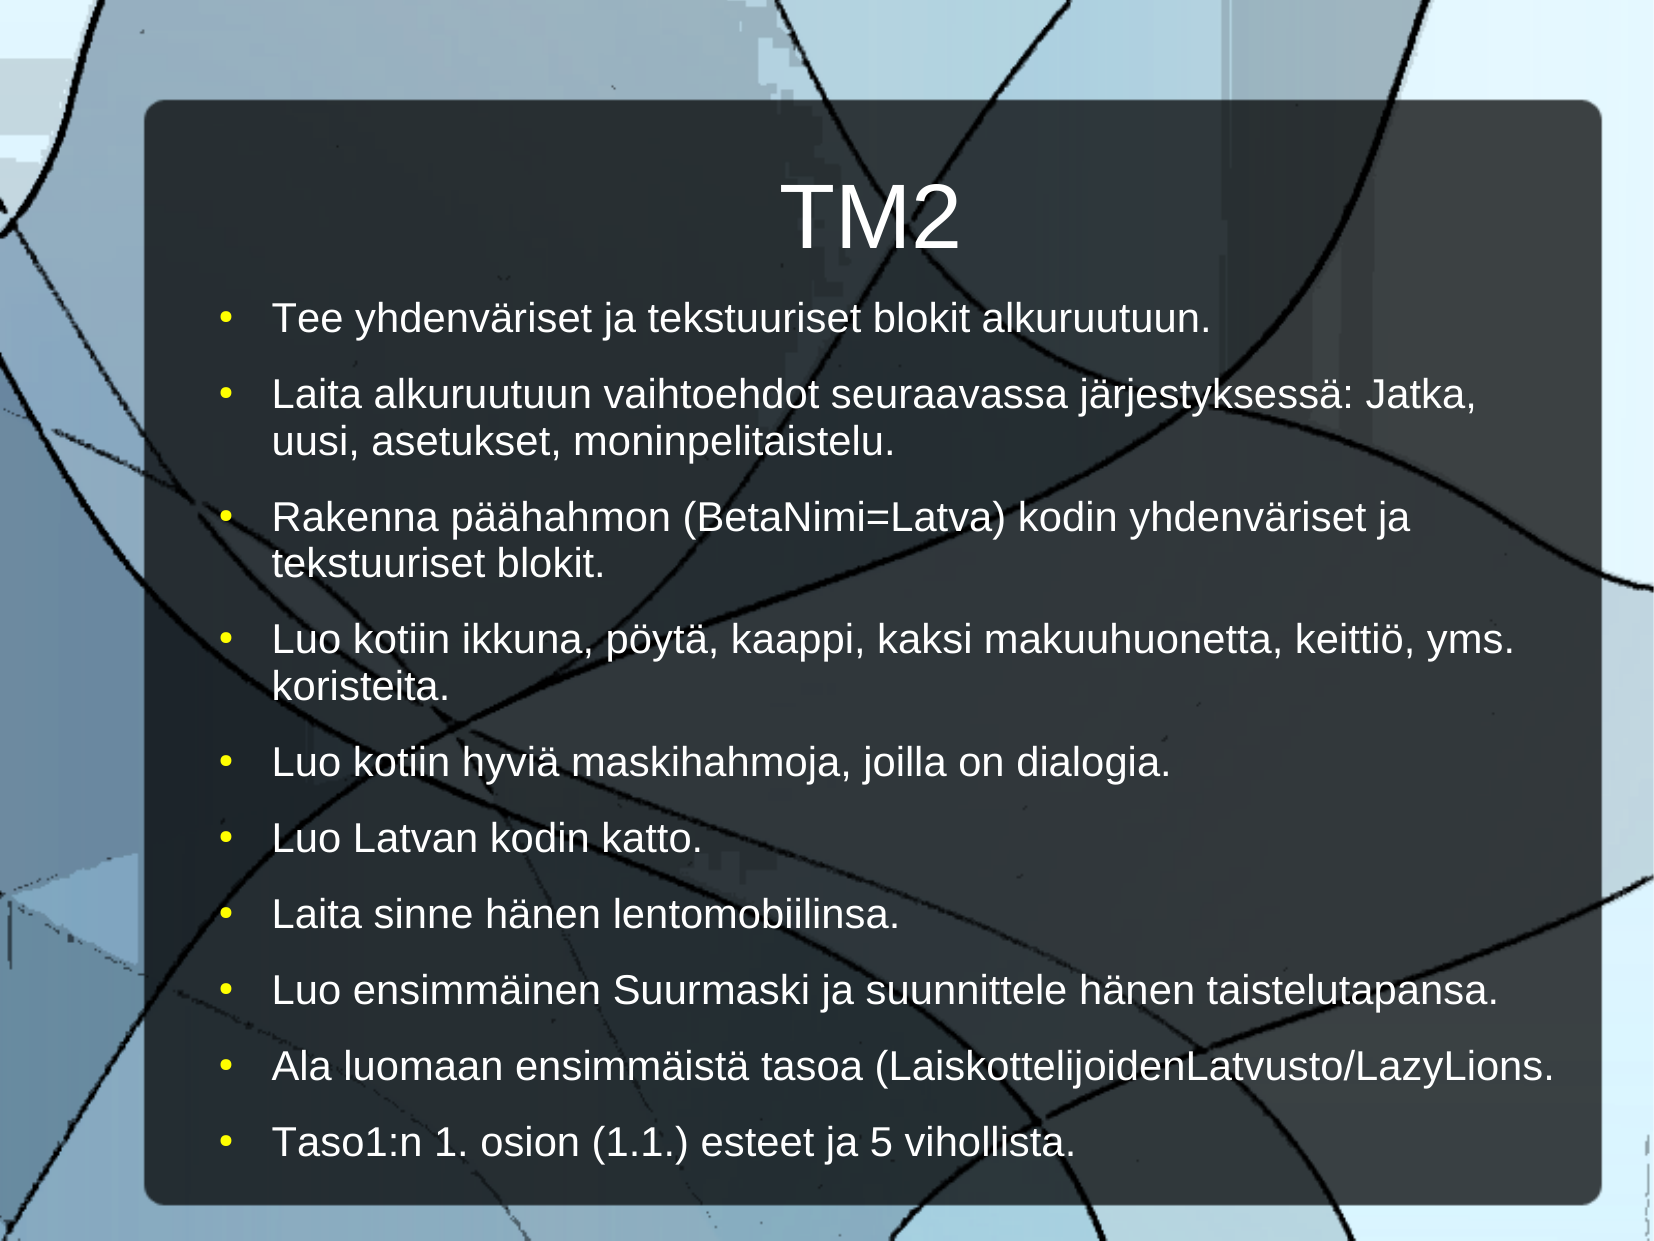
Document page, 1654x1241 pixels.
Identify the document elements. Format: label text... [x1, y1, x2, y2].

list Tee yhdenväriset ja tekstuuriset blokit alkuruutuun. Laita alkuruutuun vaihtoehdot seuraavassa järjestyksessä: Jatka, uusi, asetukset, moninpelitaistelu. Rakenna päähahmon (BetaNimi=Latva) kodin yhdenväriset ja tekstuuriset blokit. Luo kotiin ikkuna, pöytä, kaappi, kaksi makuuhuonetta, keittiö, yms. koristeita. Luo kotiin hyviä maskihahmoja, joilla on dialogia. Luo Latvan kodin katto. Laita sinne hänen lentomobiilinsa. Luo ensimmäinen Suurmaski ja suunnittele hänen taistelutapansa. Ala luomaan ensimmäistä tasoa (LaiskottelijoidenLatvusto/LazyLions. Taso1:n 1. osion (1.1.) esteet ja 5 vihollista. [200, 295, 1565, 1211]
title TM2 [159, 108, 1583, 325]
picture [0, 0, 1654, 1241]
